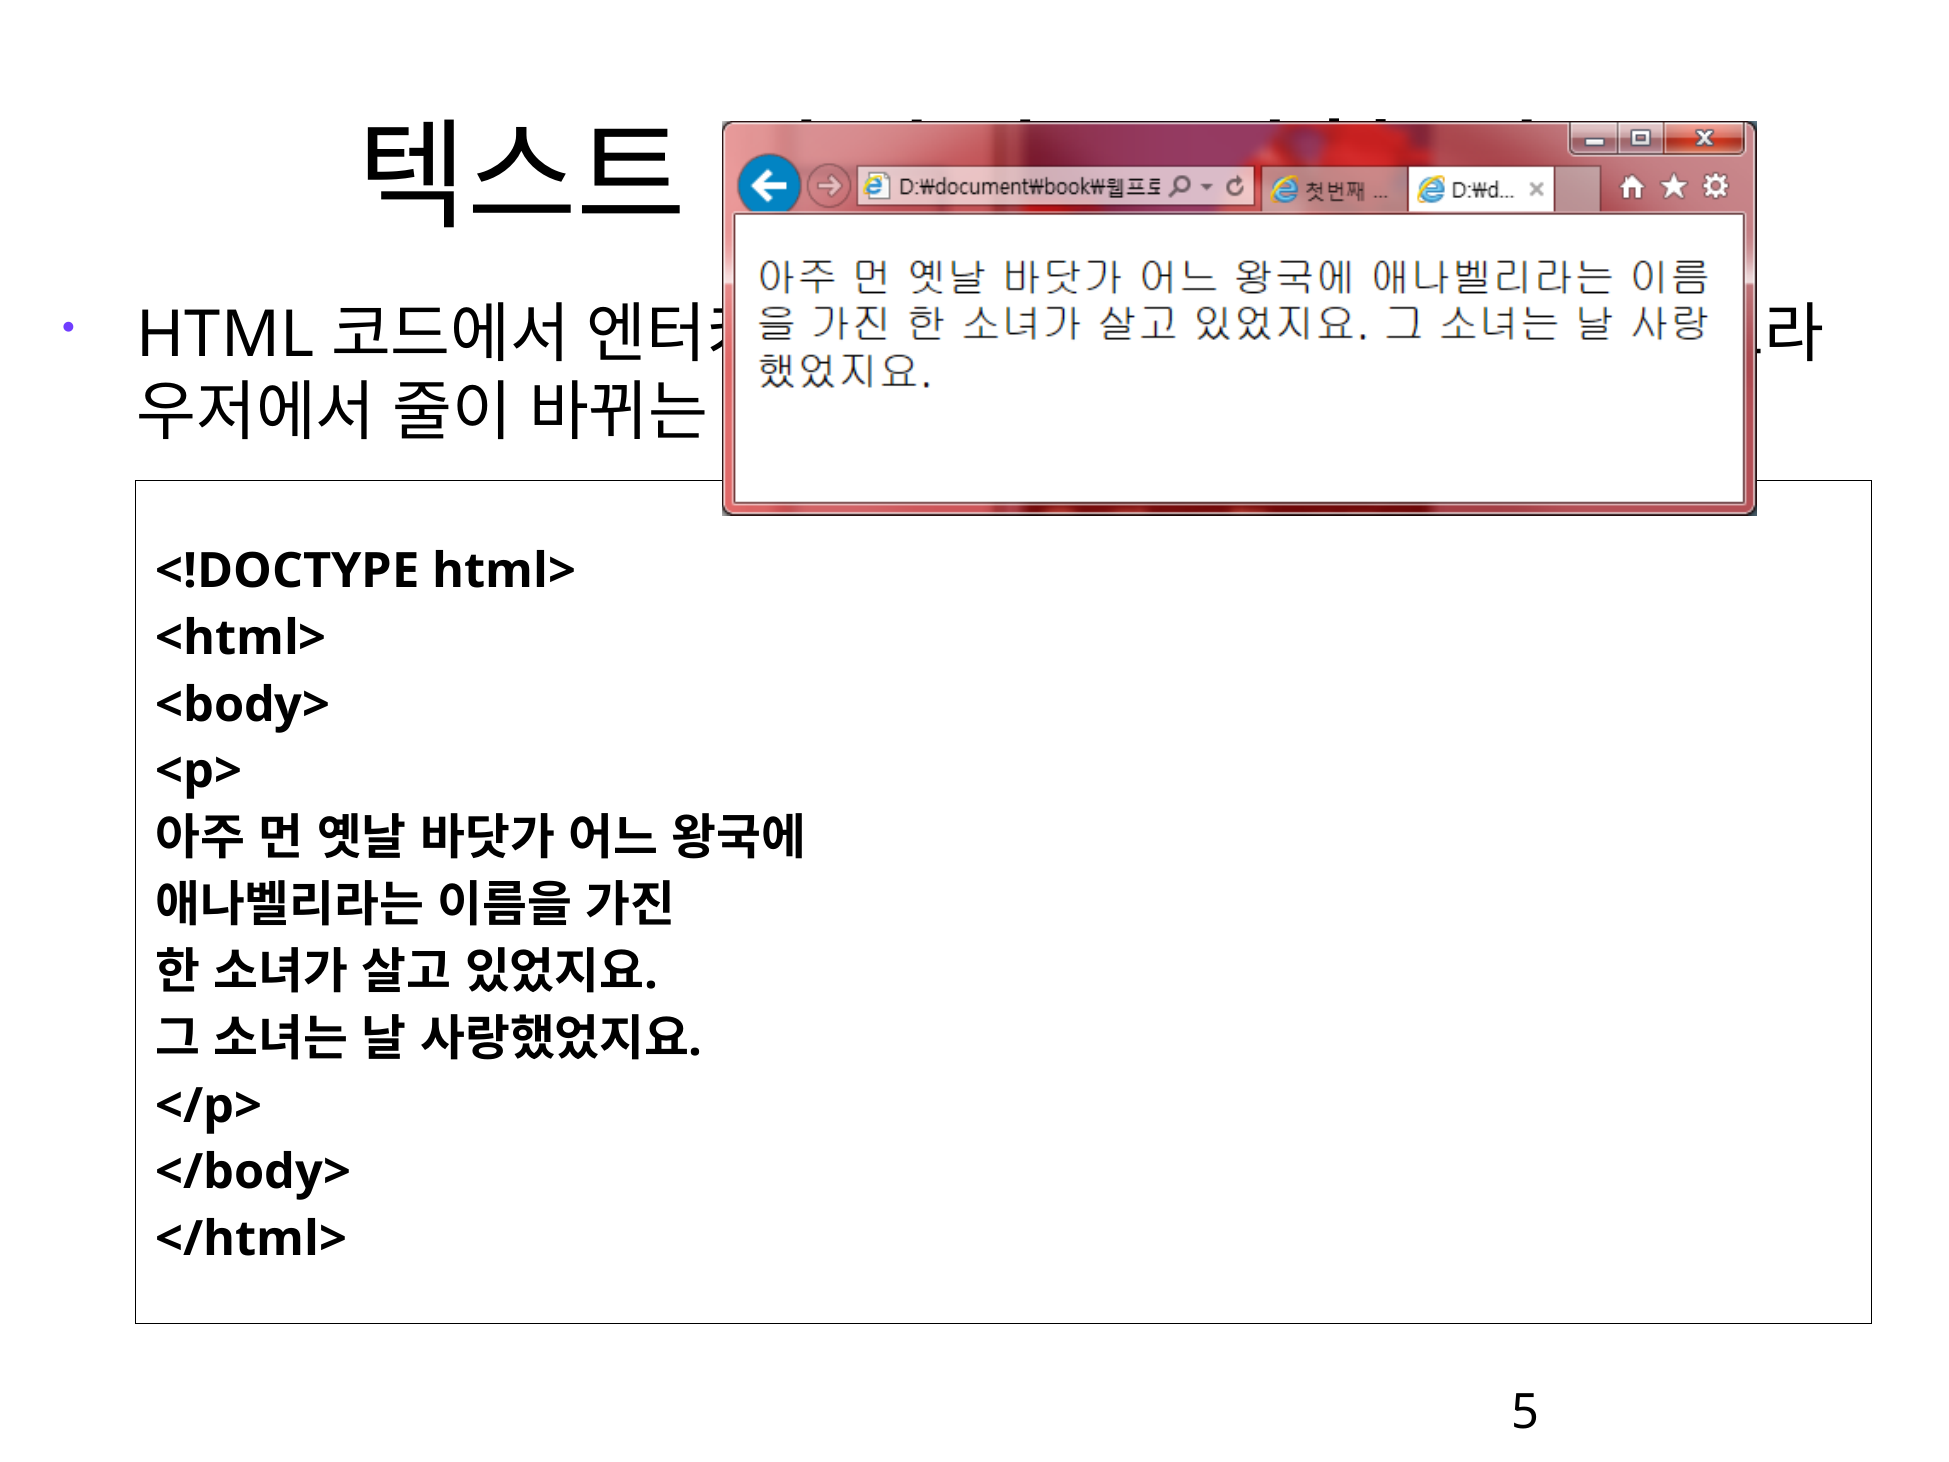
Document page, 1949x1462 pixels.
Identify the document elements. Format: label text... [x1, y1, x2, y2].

list HTML 코드에서 엔터키를 눌러서 줄을 바꾸었다고 해서 웹 브라우저에서 줄이 바뀌는 것은 아니다. [48, 284, 1897, 1343]
title 텍스트 입력시 주의할 점 [156, 92, 1749, 255]
slide_number <숫자> [1496, 1372, 1899, 1462]
text_box <!DOCTYPE html> <html> <body> <p> 아주 먼 옛날 바닷가 어느 왕국에 애나벨리라는 이름을 가진 한 소녀가 살고 있었지요. 그 소녀는 날 사랑했었지요. </p> </body> </html> [135, 480, 1872, 1324]
picture [722, 121, 1757, 516]
